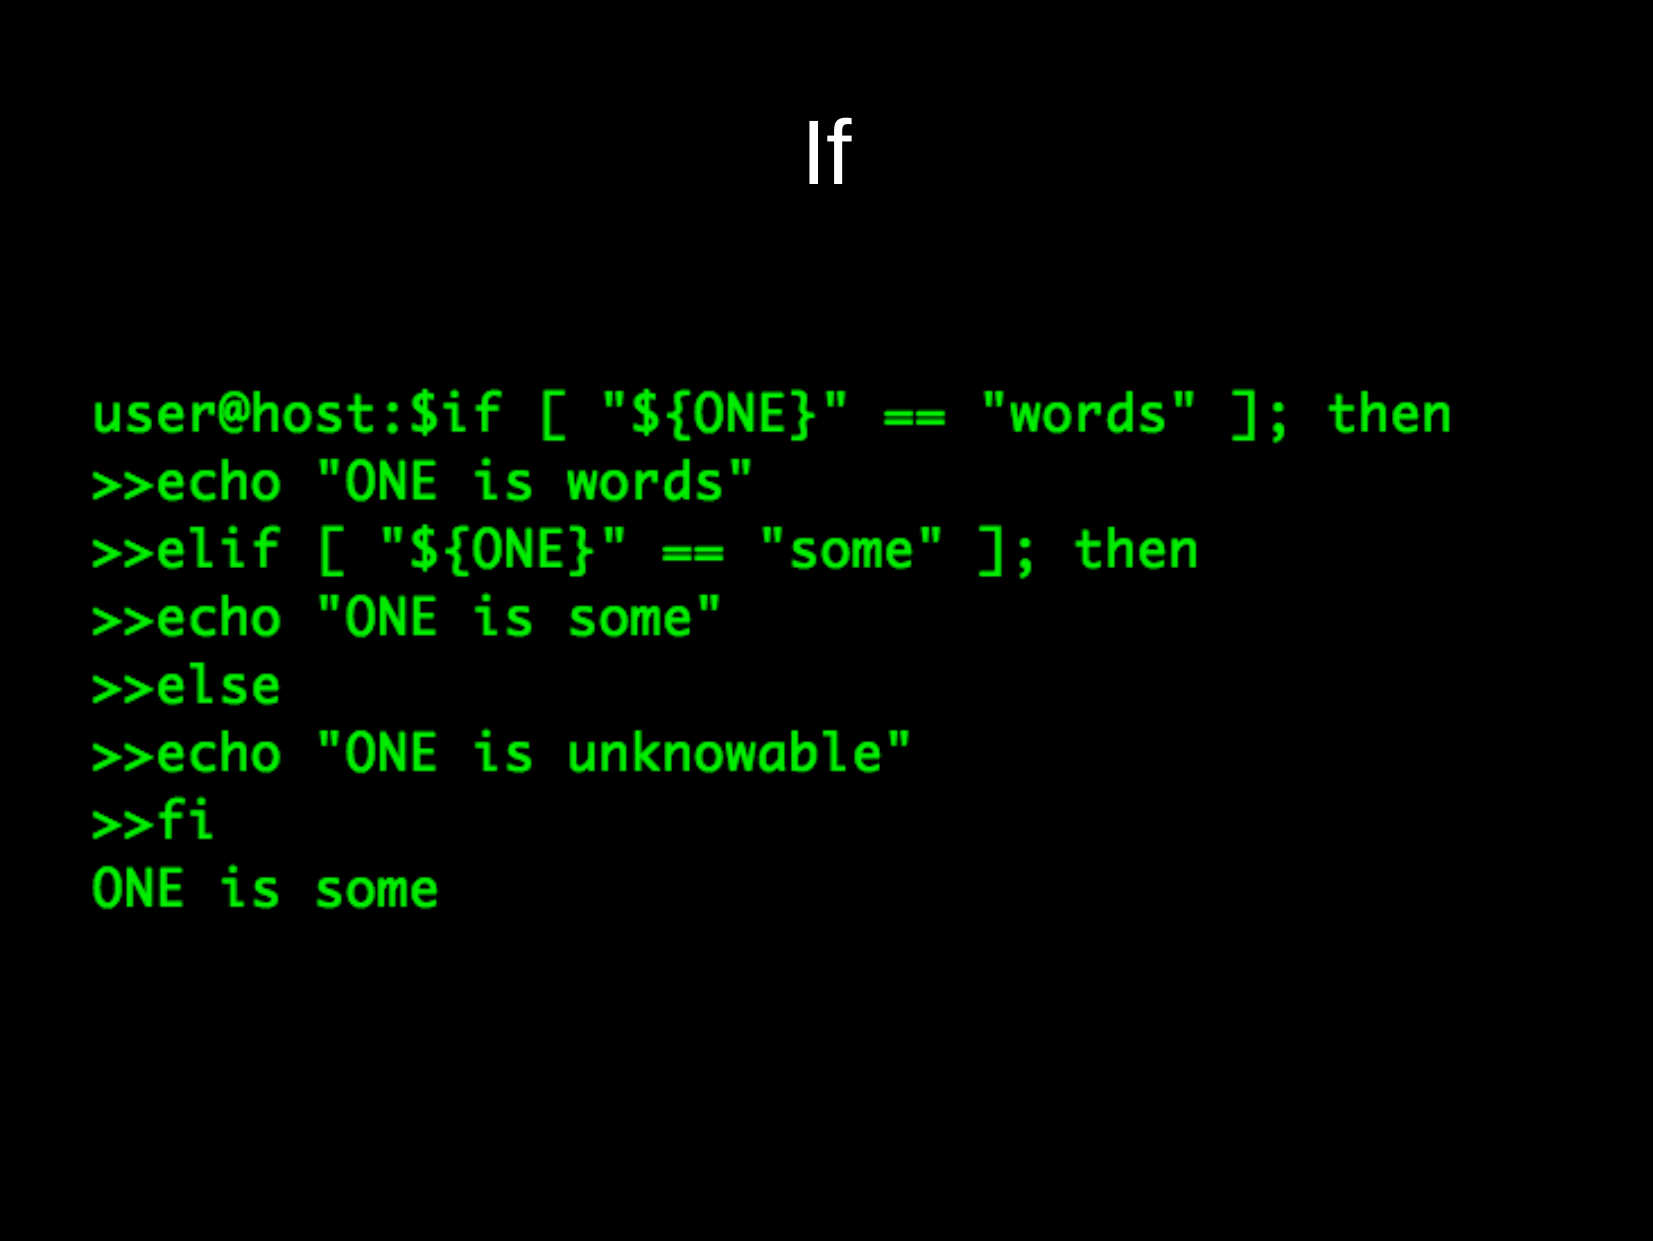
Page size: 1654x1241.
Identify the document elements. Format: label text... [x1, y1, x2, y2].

title If [82, 49, 1571, 257]
picture [82, 378, 1538, 921]
